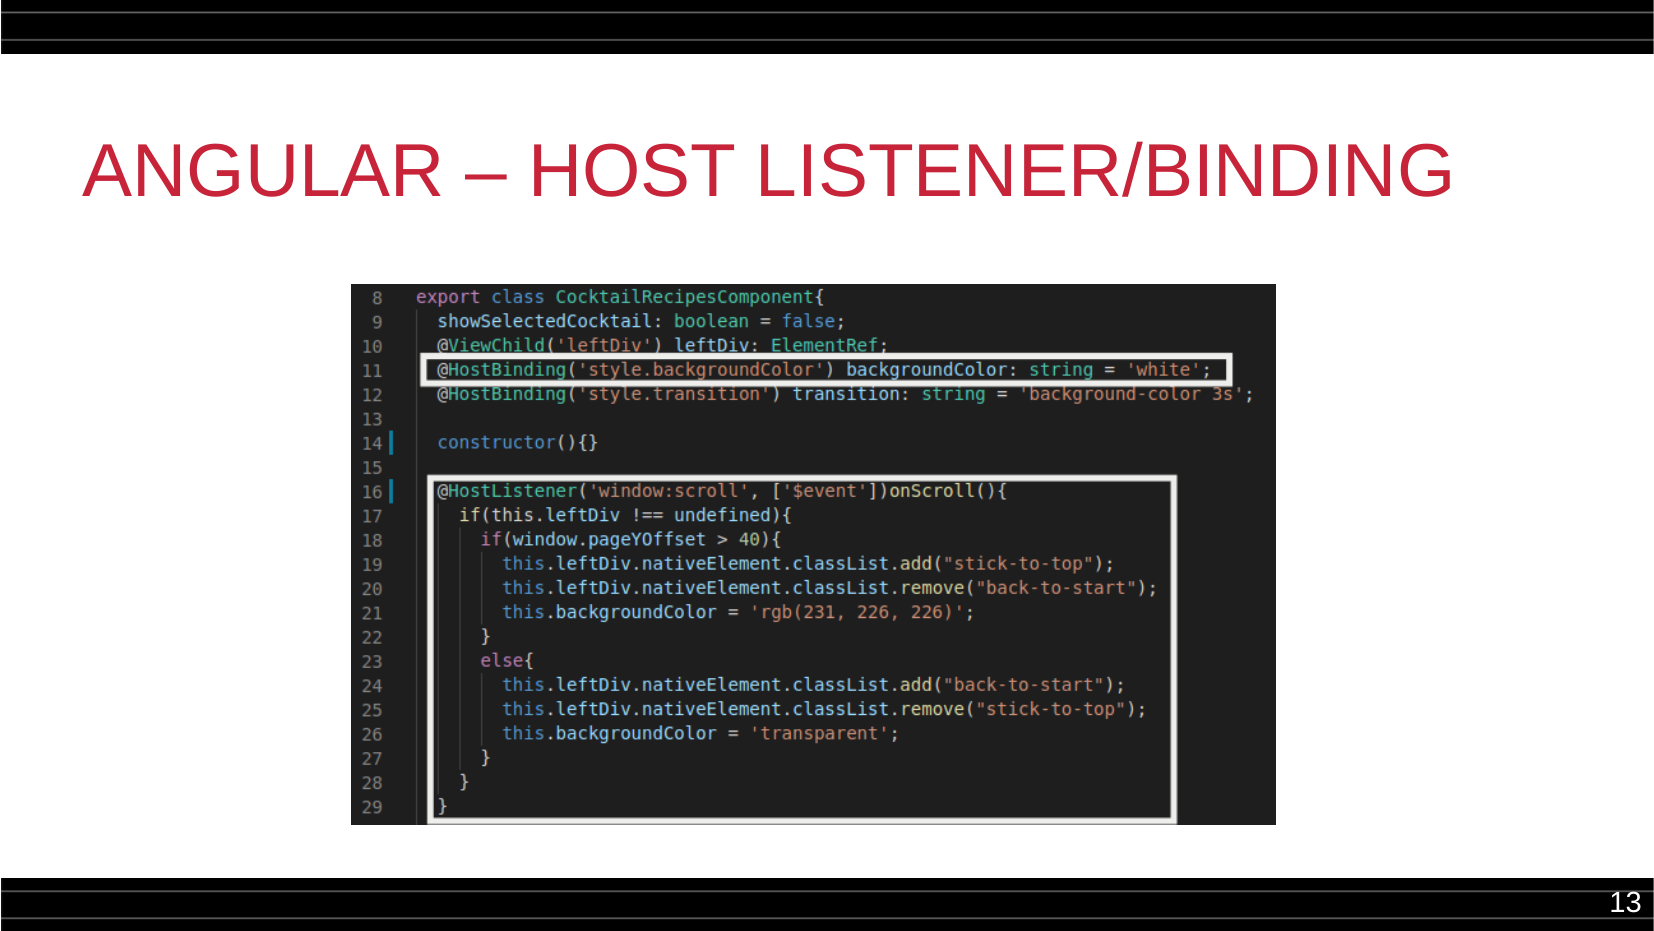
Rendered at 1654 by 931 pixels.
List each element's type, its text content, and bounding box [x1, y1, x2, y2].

picture [351, 284, 1276, 826]
picture [1, 0, 1654, 54]
picture [1, 878, 1654, 931]
title ANGULAR – HOST LISTENER/BINDING [82, 92, 1571, 249]
